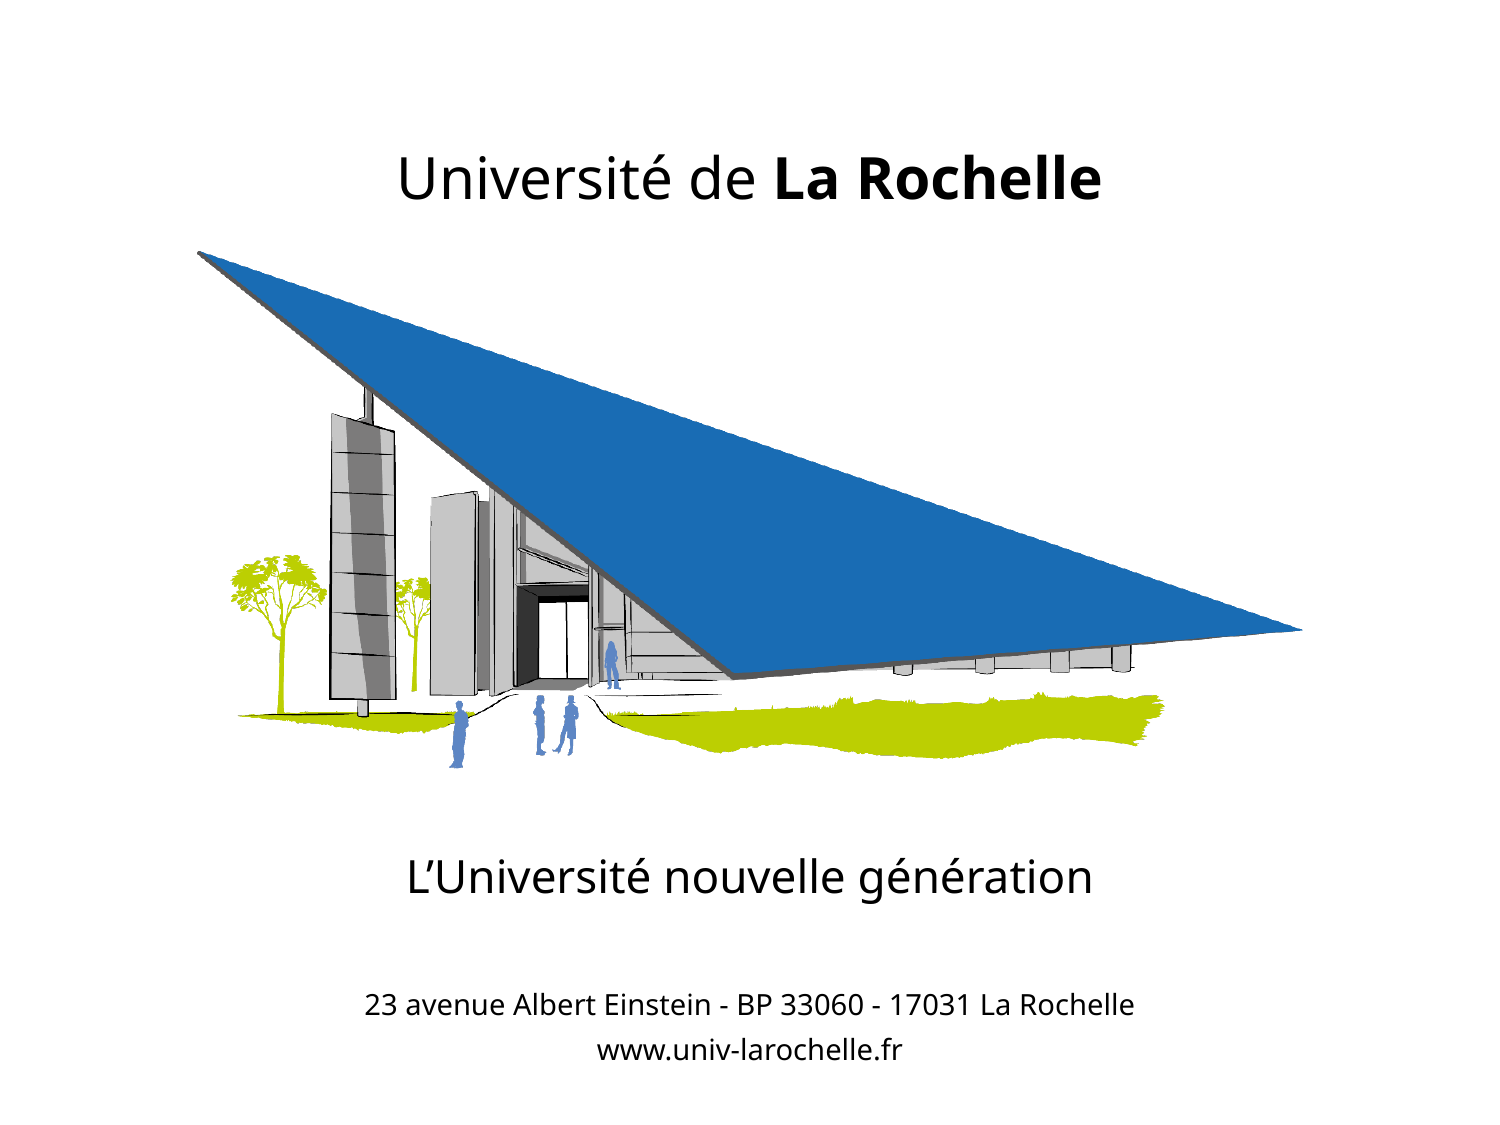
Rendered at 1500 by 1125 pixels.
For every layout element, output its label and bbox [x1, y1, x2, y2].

picture [197, 251, 1303, 823]
